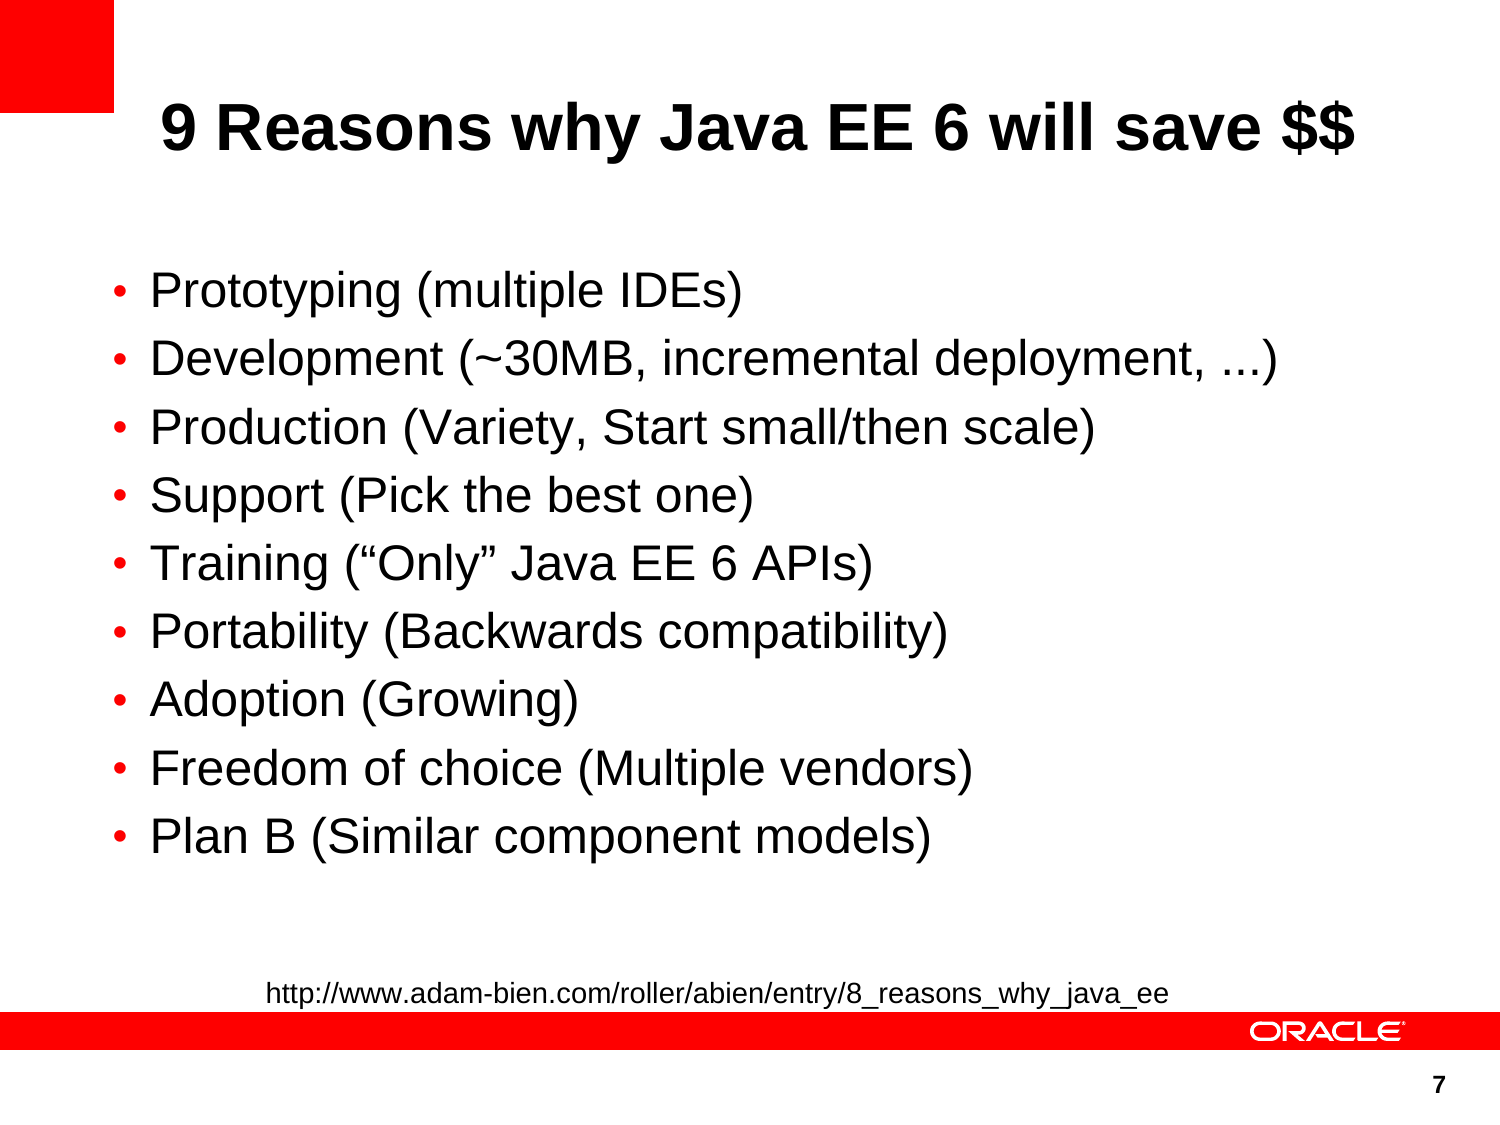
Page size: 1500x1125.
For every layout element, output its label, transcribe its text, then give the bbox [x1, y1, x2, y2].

text_box http://www.adam-bien.com/roller/abien/entry/8_reasons_why_java_ee [250, 967, 1204, 1043]
picture [0, 0, 114, 113]
list Prototyping (multiple IDEs) Development (~30MB, incremental deployment, ...) Production (Variety, Start small/then scale) Support (Pick the best one) Training (“Only” Java EE 6 APIs) Portability (Backwards compatibility) Adoption (Growing) Freedom of choice (Multiple vendors) Plan B (Similar component models) [112, 262, 1349, 1005]
picture [0, 1012, 1500, 1050]
title 9 Reasons why Java EE 6 will save $$ [145, 49, 1390, 205]
